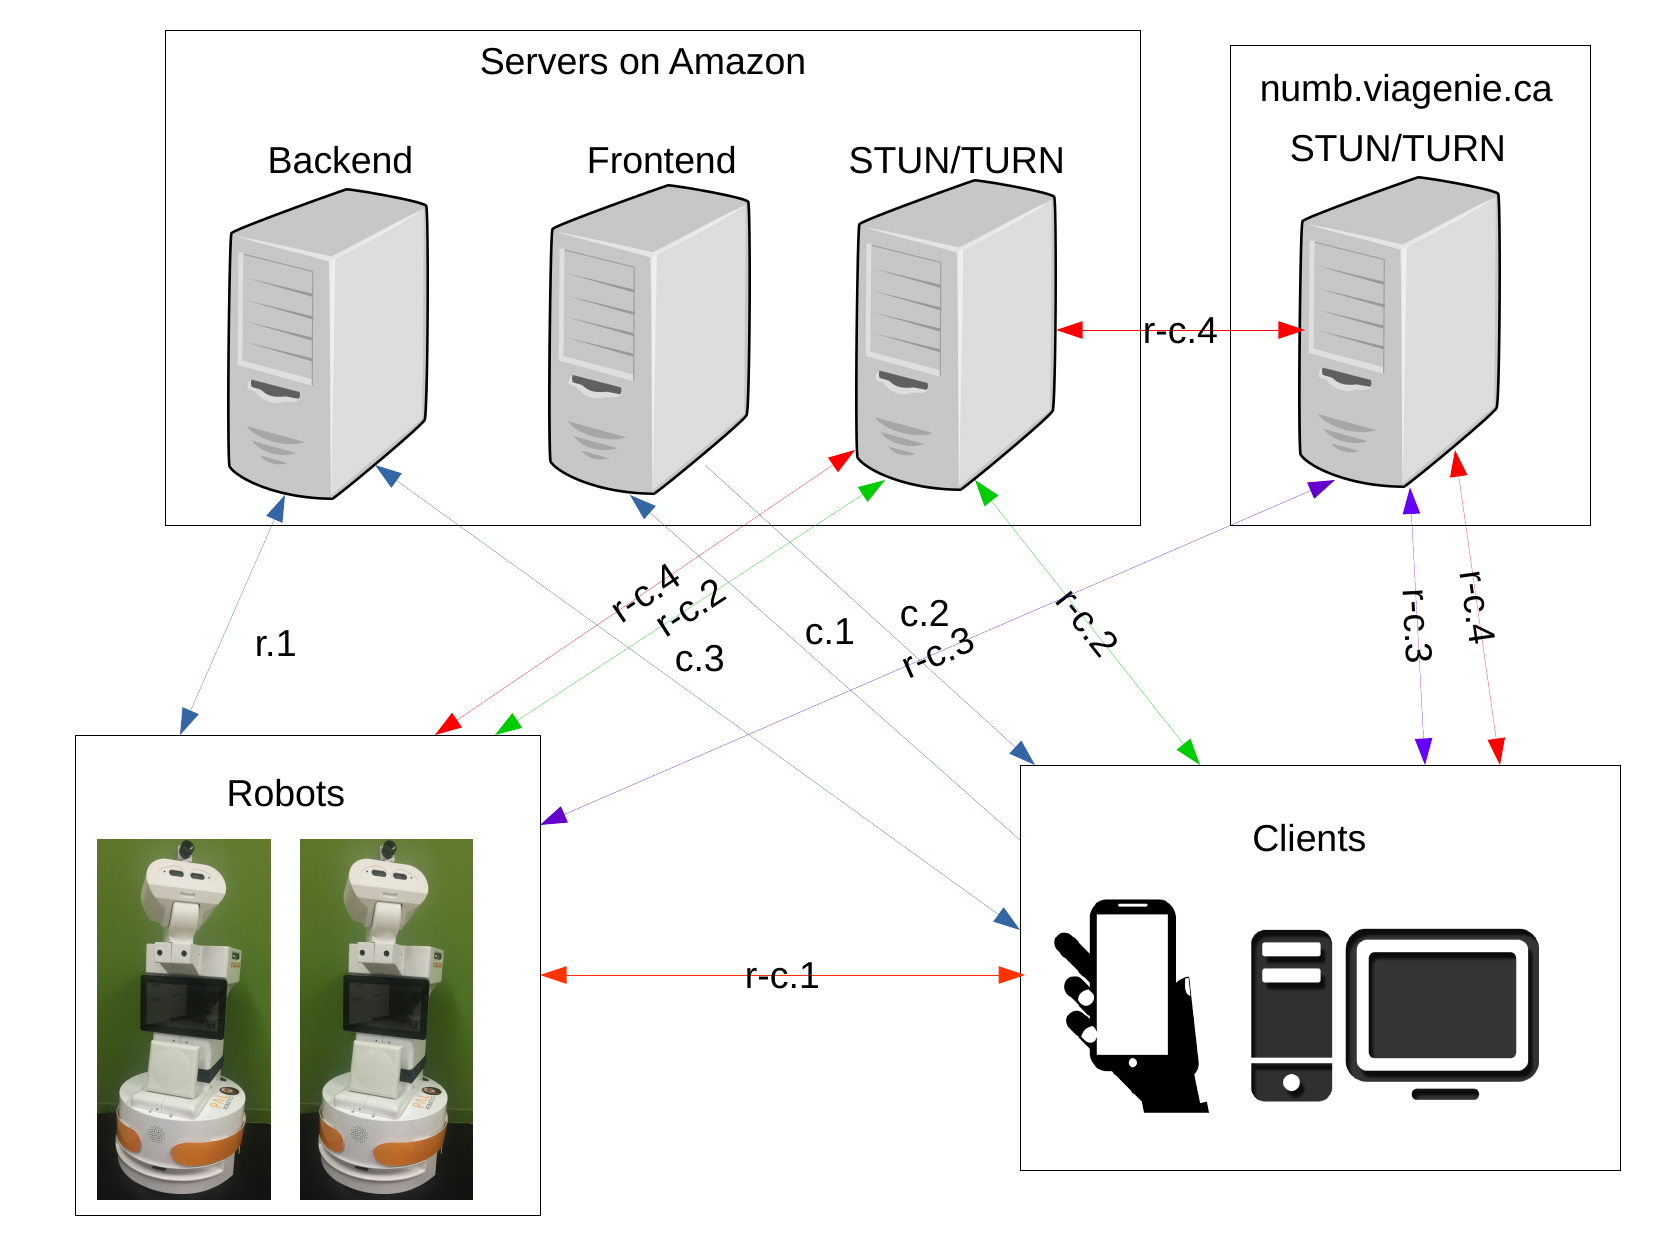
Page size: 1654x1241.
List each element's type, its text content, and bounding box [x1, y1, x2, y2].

picture [855, 179, 1057, 491]
text_box Frontend [572, 131, 752, 189]
text_box r.1 [240, 615, 312, 672]
text_box STUN/TURN [1275, 120, 1522, 177]
picture [227, 188, 429, 500]
text_box Robots [211, 765, 361, 822]
text_box Backend [252, 131, 429, 188]
text_box Clients [1237, 810, 1382, 867]
text_box c.1 [790, 603, 871, 661]
picture [548, 184, 751, 496]
text_box c.2 [885, 585, 965, 642]
text_box numb.viagenie.ca [1245, 60, 1568, 117]
picture [300, 839, 473, 1201]
picture [1298, 176, 1501, 488]
picture [1025, 809, 1553, 1125]
text_box c.3 [660, 630, 740, 687]
text_box Servers on Amazon [465, 33, 822, 91]
picture [97, 839, 271, 1201]
text_box STUN/TURN [833, 131, 1081, 189]
